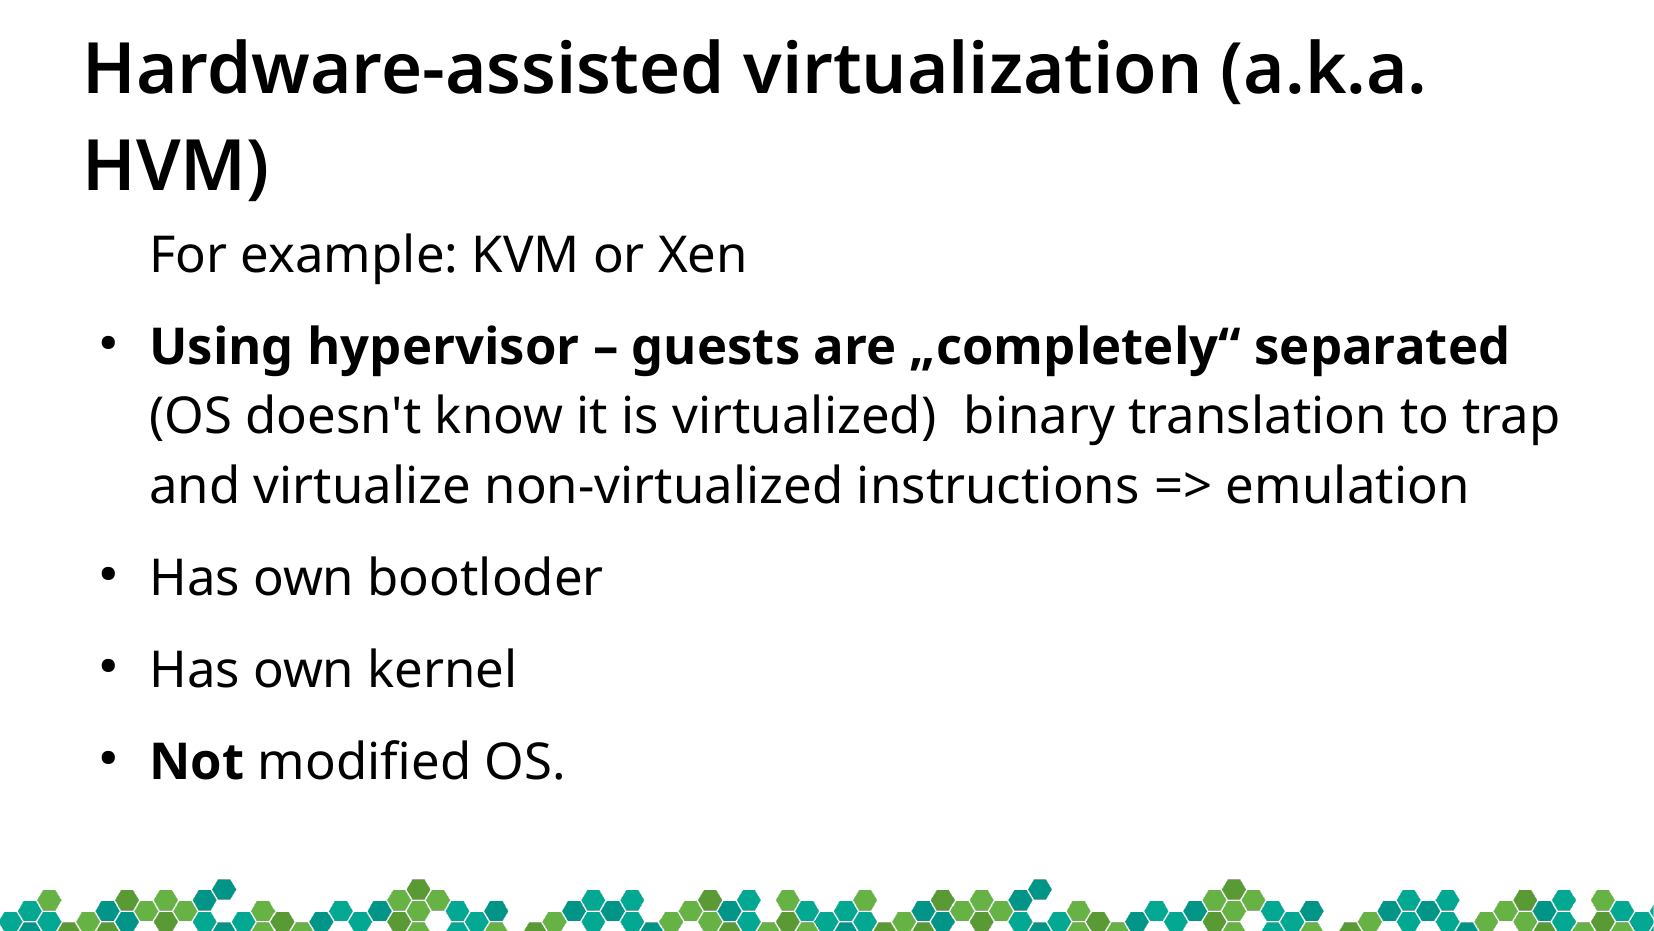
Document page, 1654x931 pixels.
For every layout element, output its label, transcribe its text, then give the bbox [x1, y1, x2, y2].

list For example: KVM or Xen Using hypervisor – guests are „completely“ separated (OS doesn't know it is virtualized) binary translation to trap and virtualize non-virtualized instructions => emulation Has own bootloder Has own kernel Not modified OS. [82, 217, 1571, 855]
picture [0, 871, 1654, 931]
text_box [82, 37, 1571, 193]
